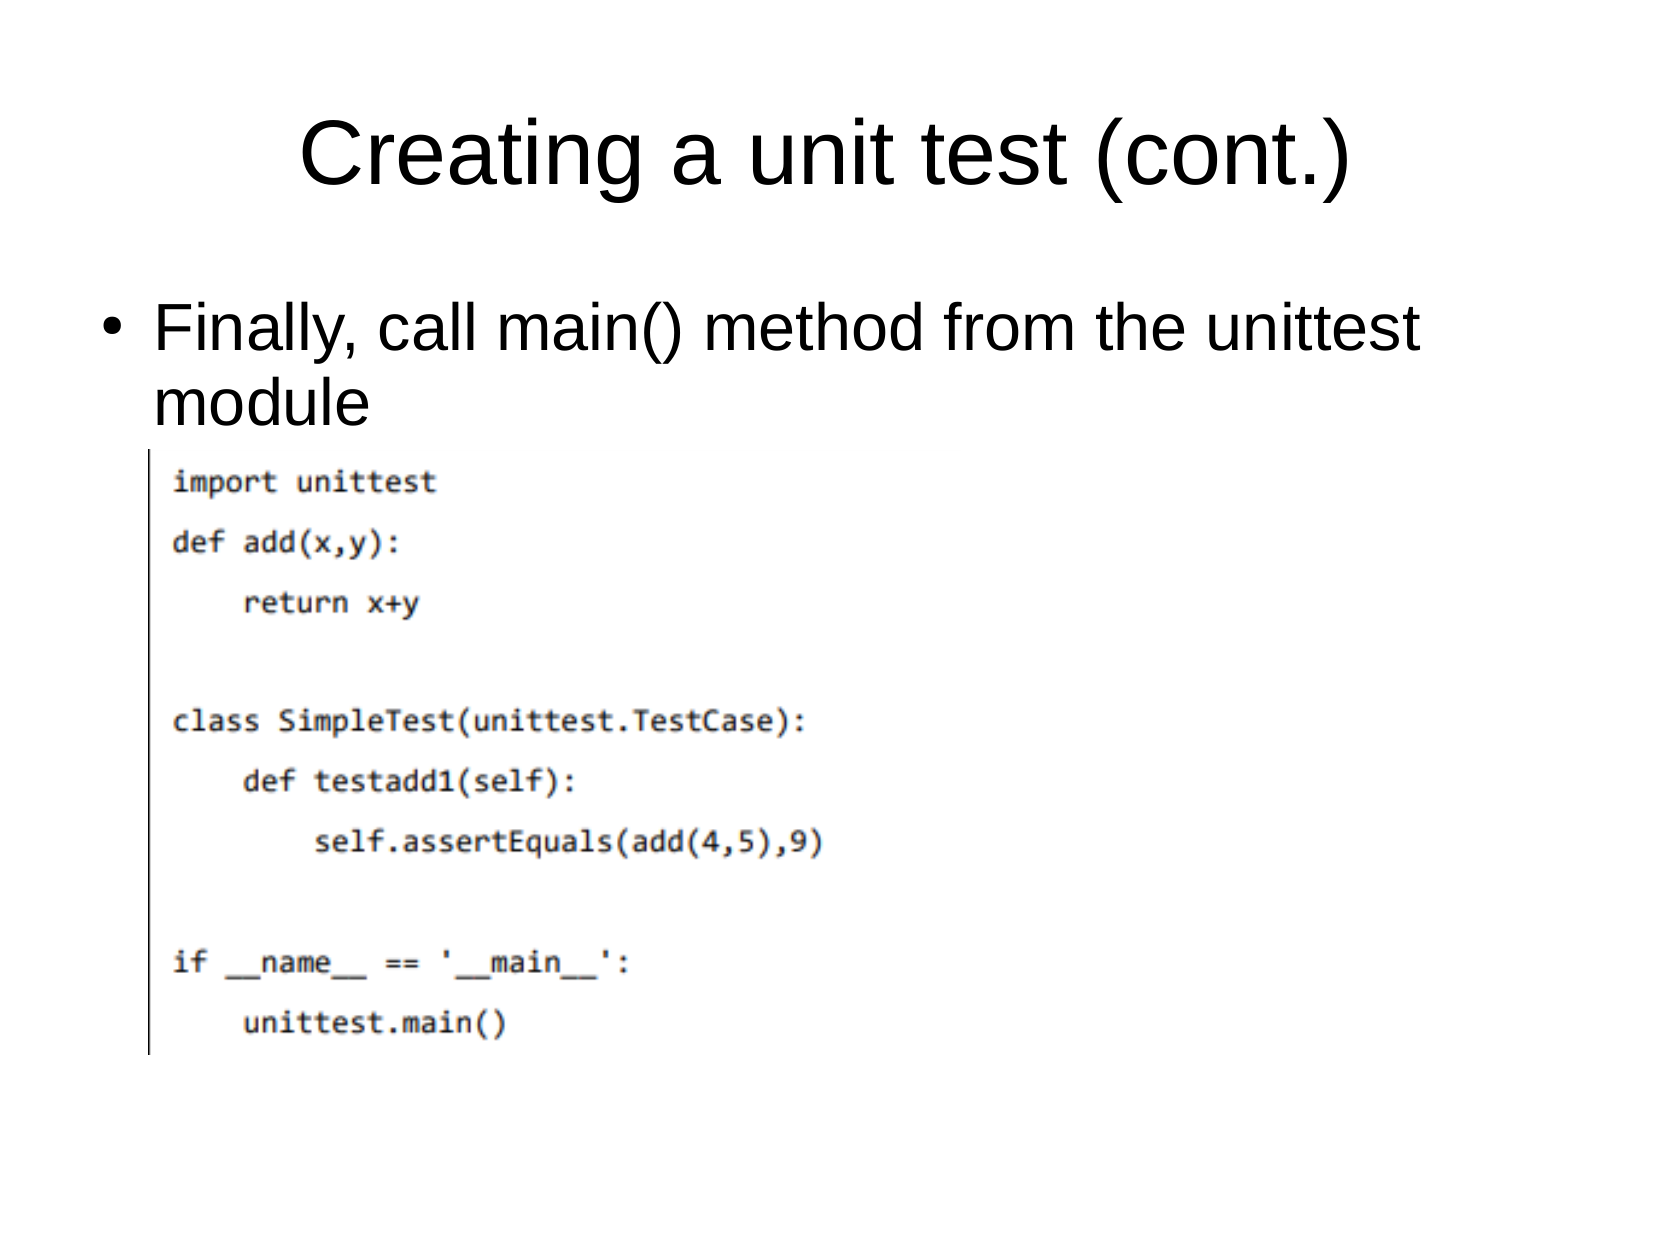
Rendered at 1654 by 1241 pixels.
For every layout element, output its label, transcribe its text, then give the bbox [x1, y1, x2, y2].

list Finally, call main() method from the unittest module [82, 290, 1571, 1010]
title Creating a unit test (cont.) [82, 49, 1571, 257]
picture [148, 449, 961, 1055]
